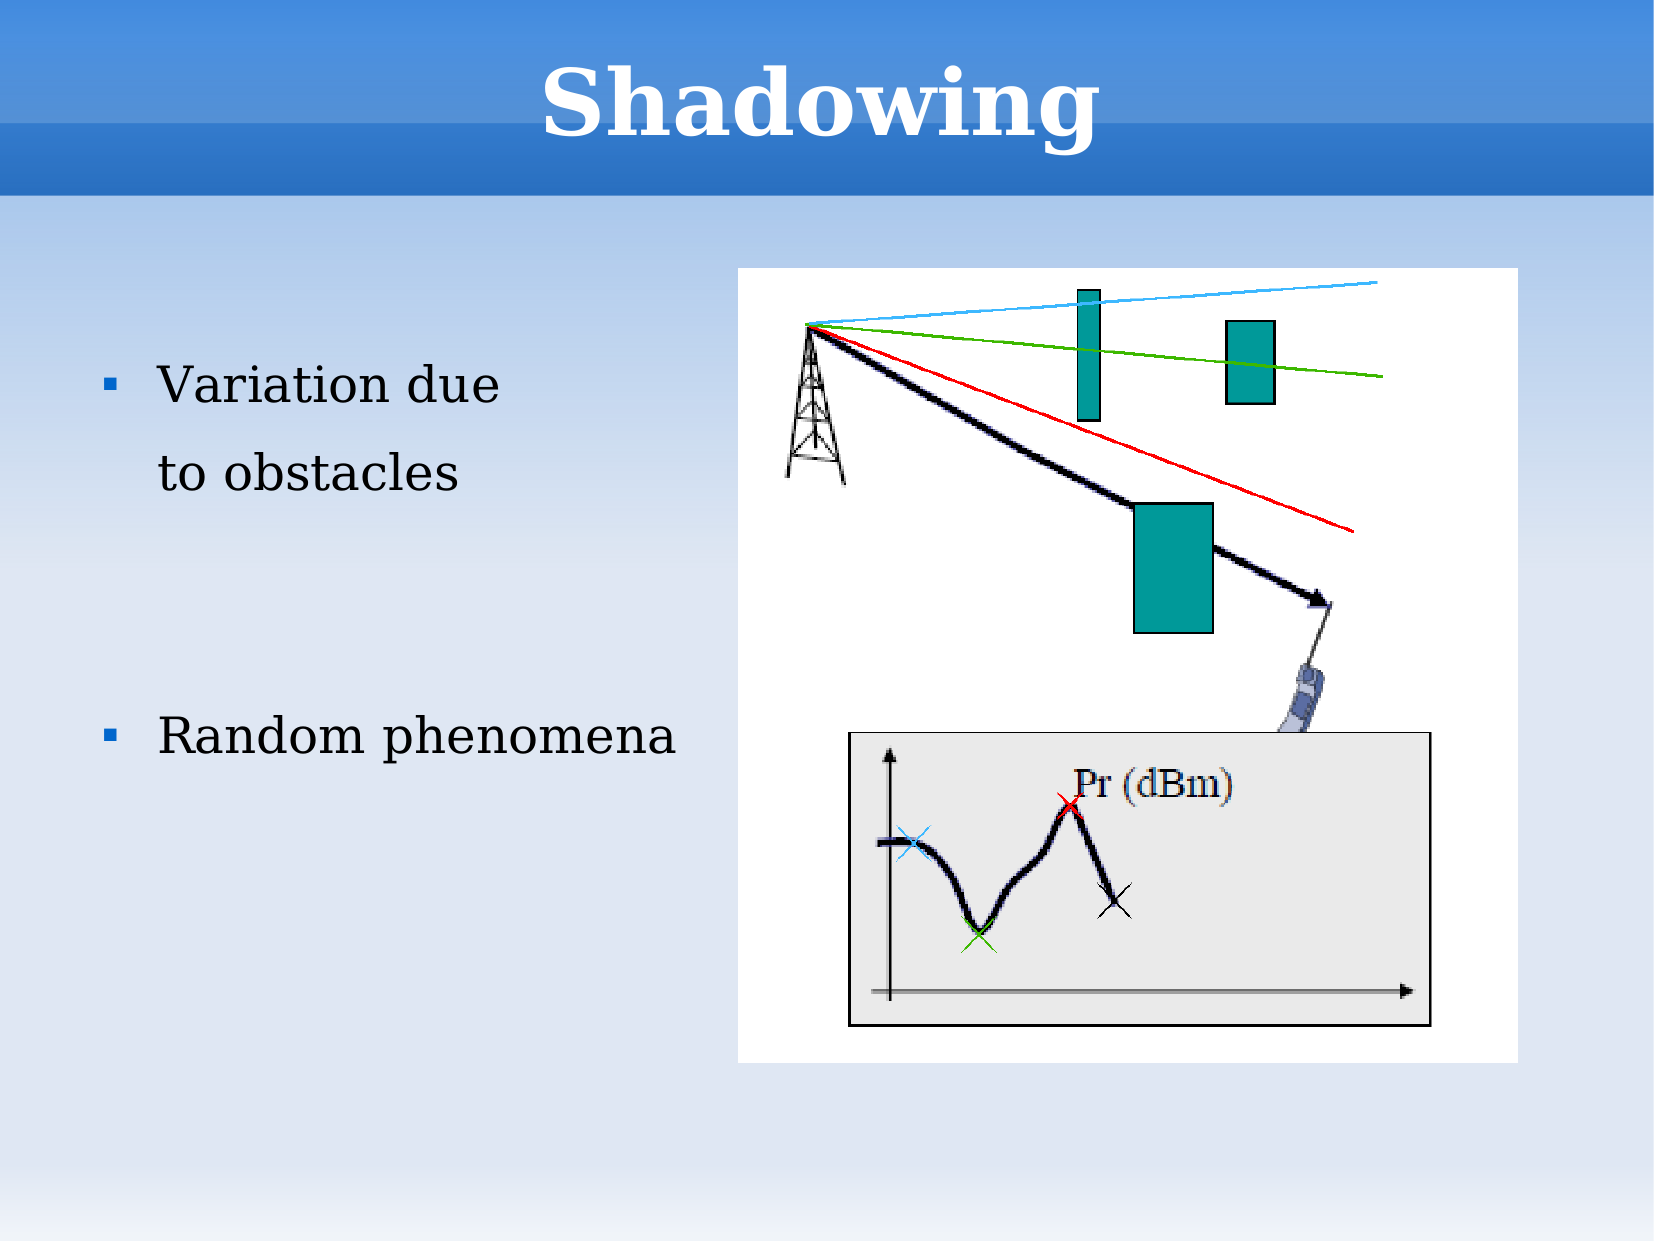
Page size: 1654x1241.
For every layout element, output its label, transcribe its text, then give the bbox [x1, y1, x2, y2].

picture [0, 0, 1654, 1241]
title Shadowing [76, 0, 1565, 208]
list Variation due to obstacles Random phenomena [86, 268, 1575, 1088]
